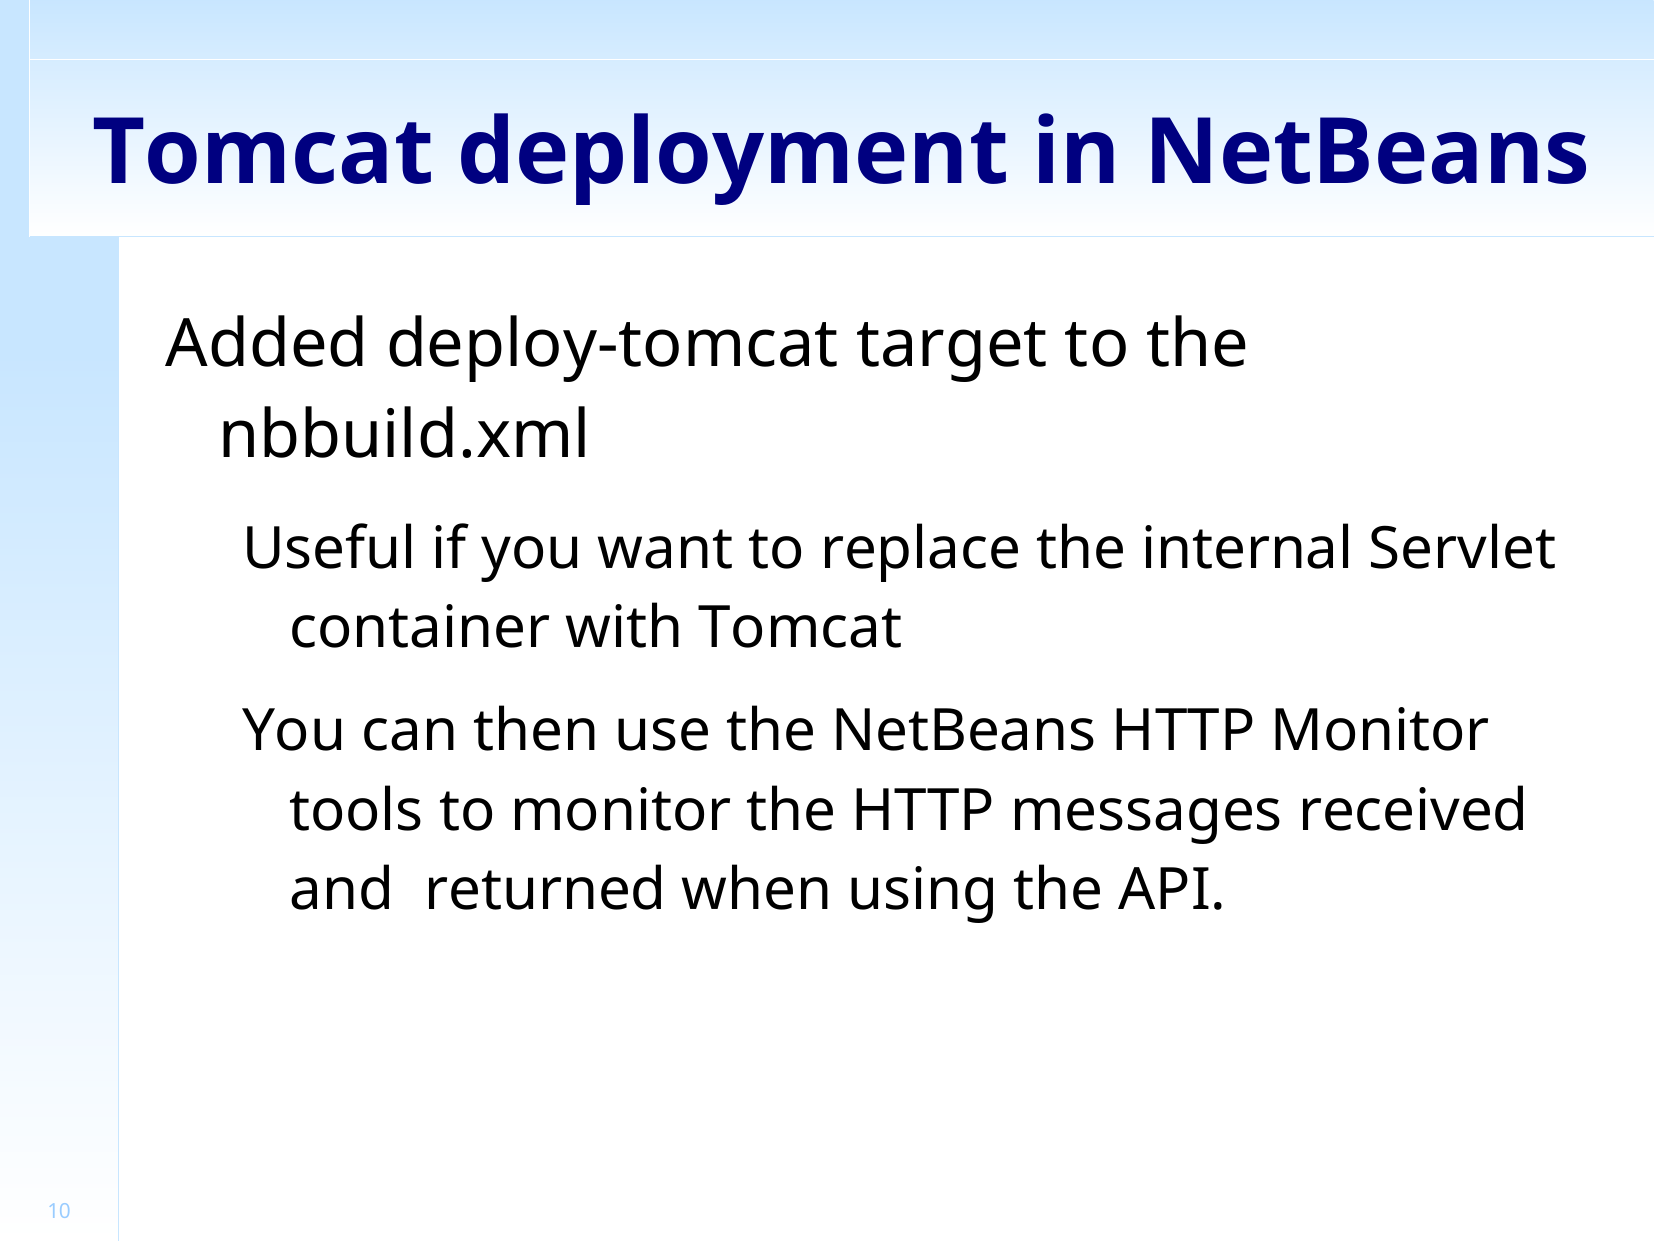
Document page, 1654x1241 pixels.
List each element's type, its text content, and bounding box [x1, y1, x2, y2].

list Added deploy-tomcat target to the nbbuild.xml Useful if you want to replace the internal Servlet container with Tomcat You can then use the NetBeans HTTP Monitor tools to monitor the HTTP messages received and returned when using the API. [147, 295, 1625, 1182]
title Tomcat deployment in NetBeans [29, 36, 1654, 260]
